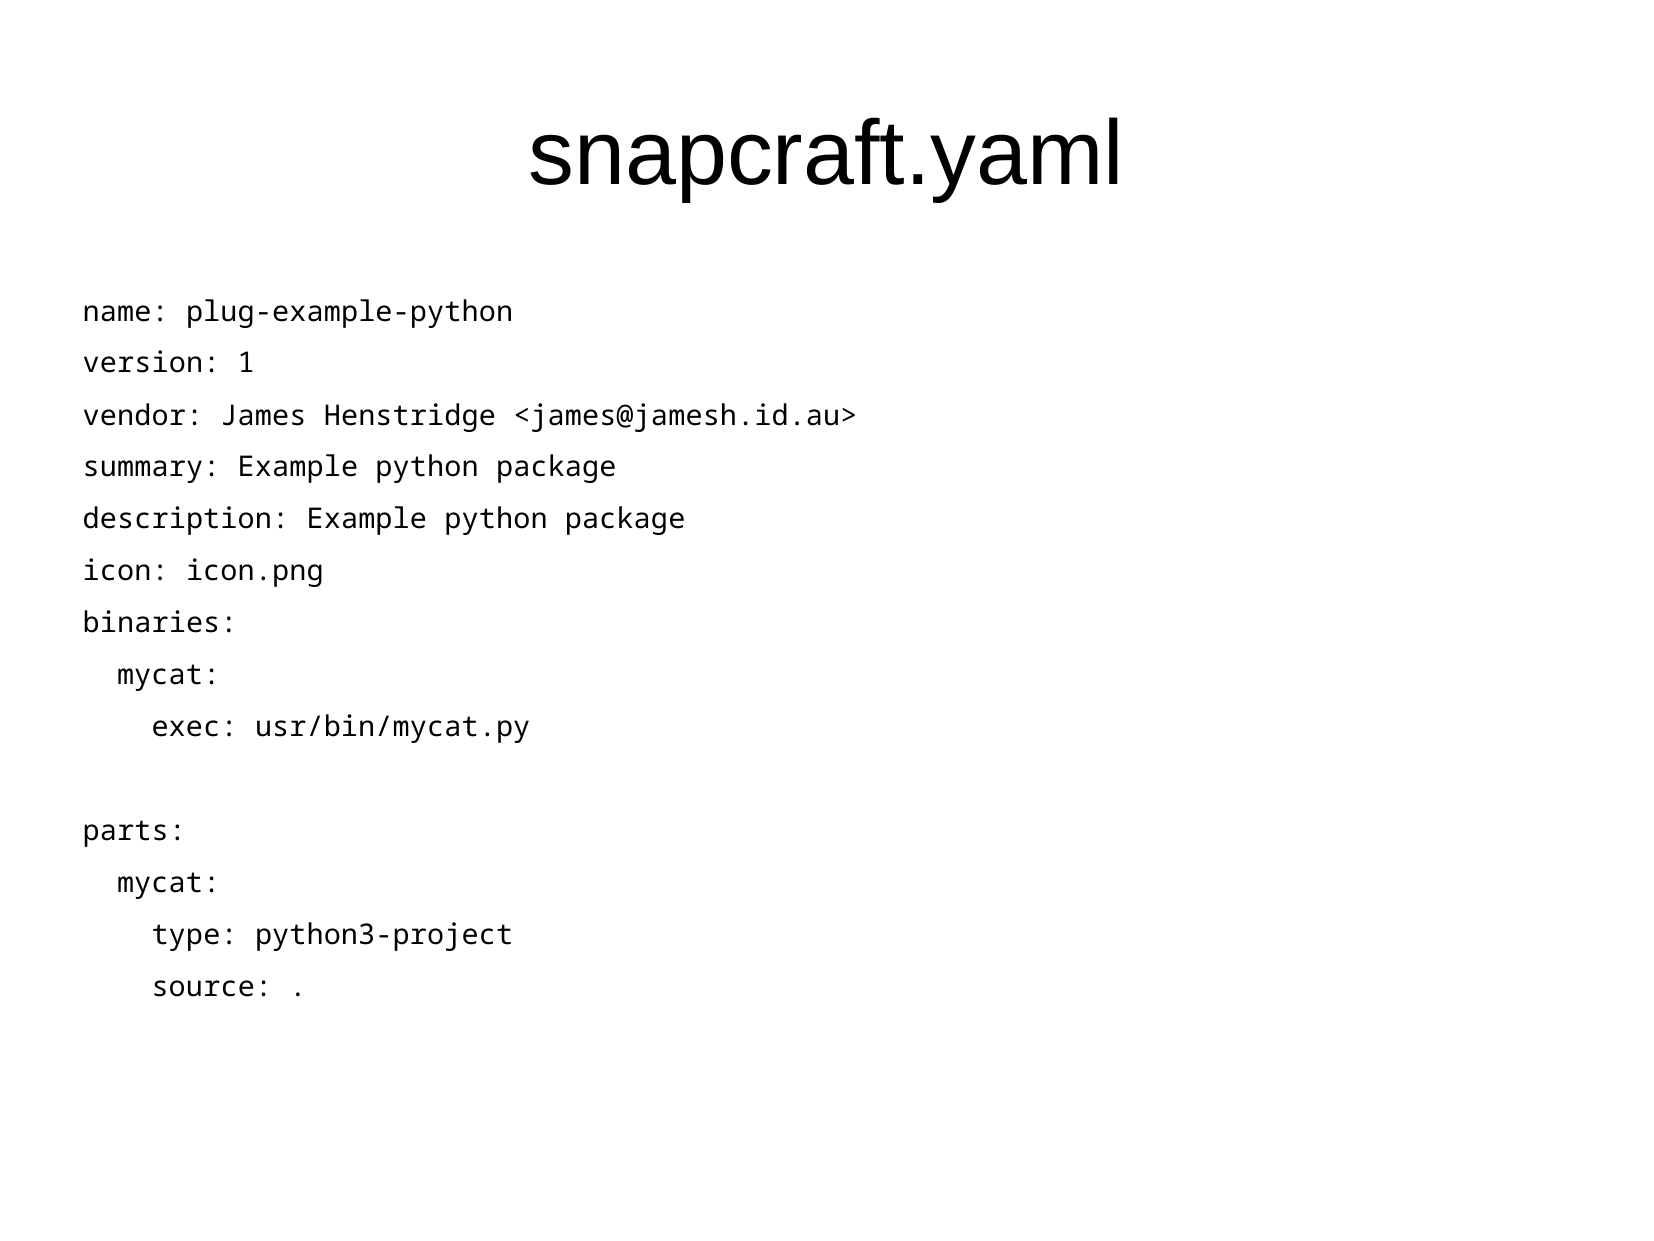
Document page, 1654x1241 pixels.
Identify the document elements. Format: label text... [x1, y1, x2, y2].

list name: plug-example-python version: 1 vendor: James Henstridge <james@jamesh.id.au> summary: Example python package description: Example python package icon: icon.png binaries: mycat: exec: usr/bin/mycat.py parts: mycat: type: python3-project source: . [82, 290, 1571, 1010]
title snapcraft.yaml [82, 49, 1571, 257]
